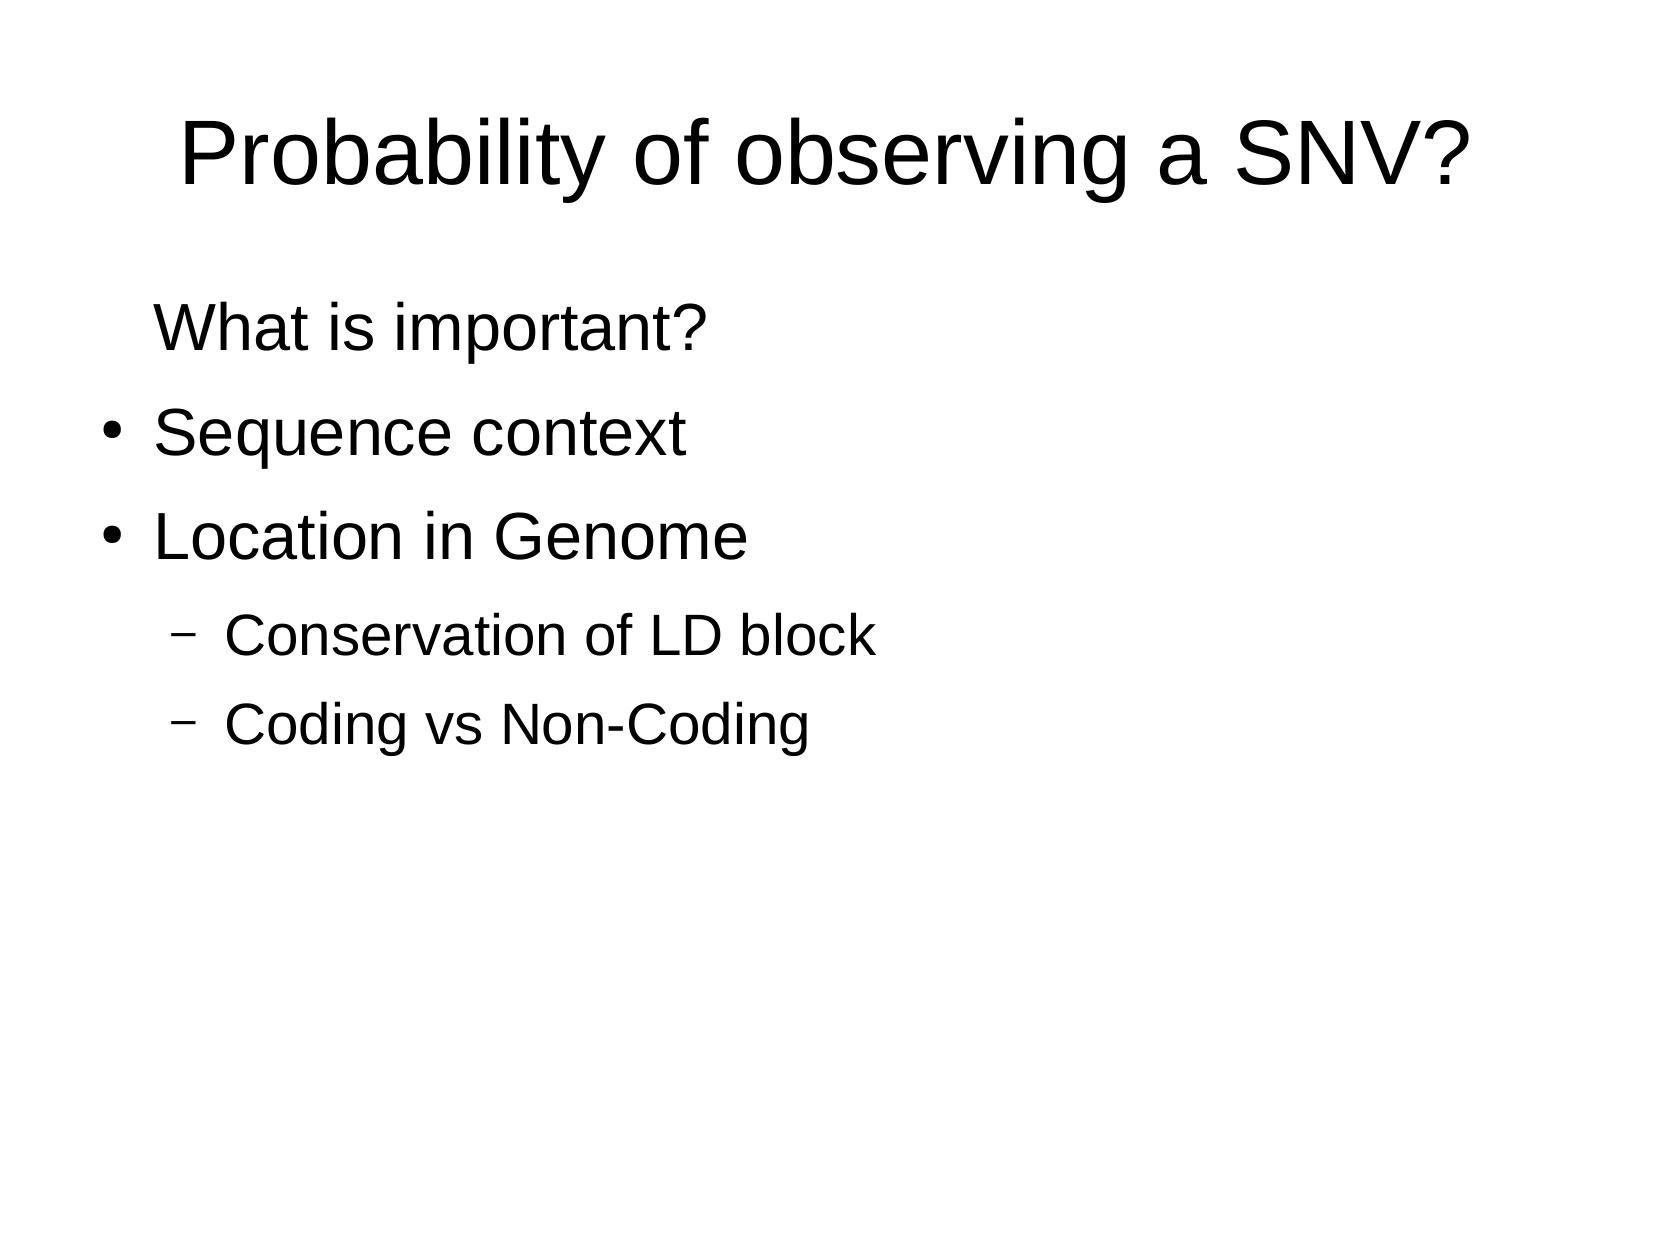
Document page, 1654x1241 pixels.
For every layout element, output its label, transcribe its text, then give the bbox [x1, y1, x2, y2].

title Probability of observing a SNV? [82, 49, 1571, 257]
list What is important? Sequence context Location in Genome Conservation of LD block Coding vs Non-Coding [82, 290, 1571, 1010]
